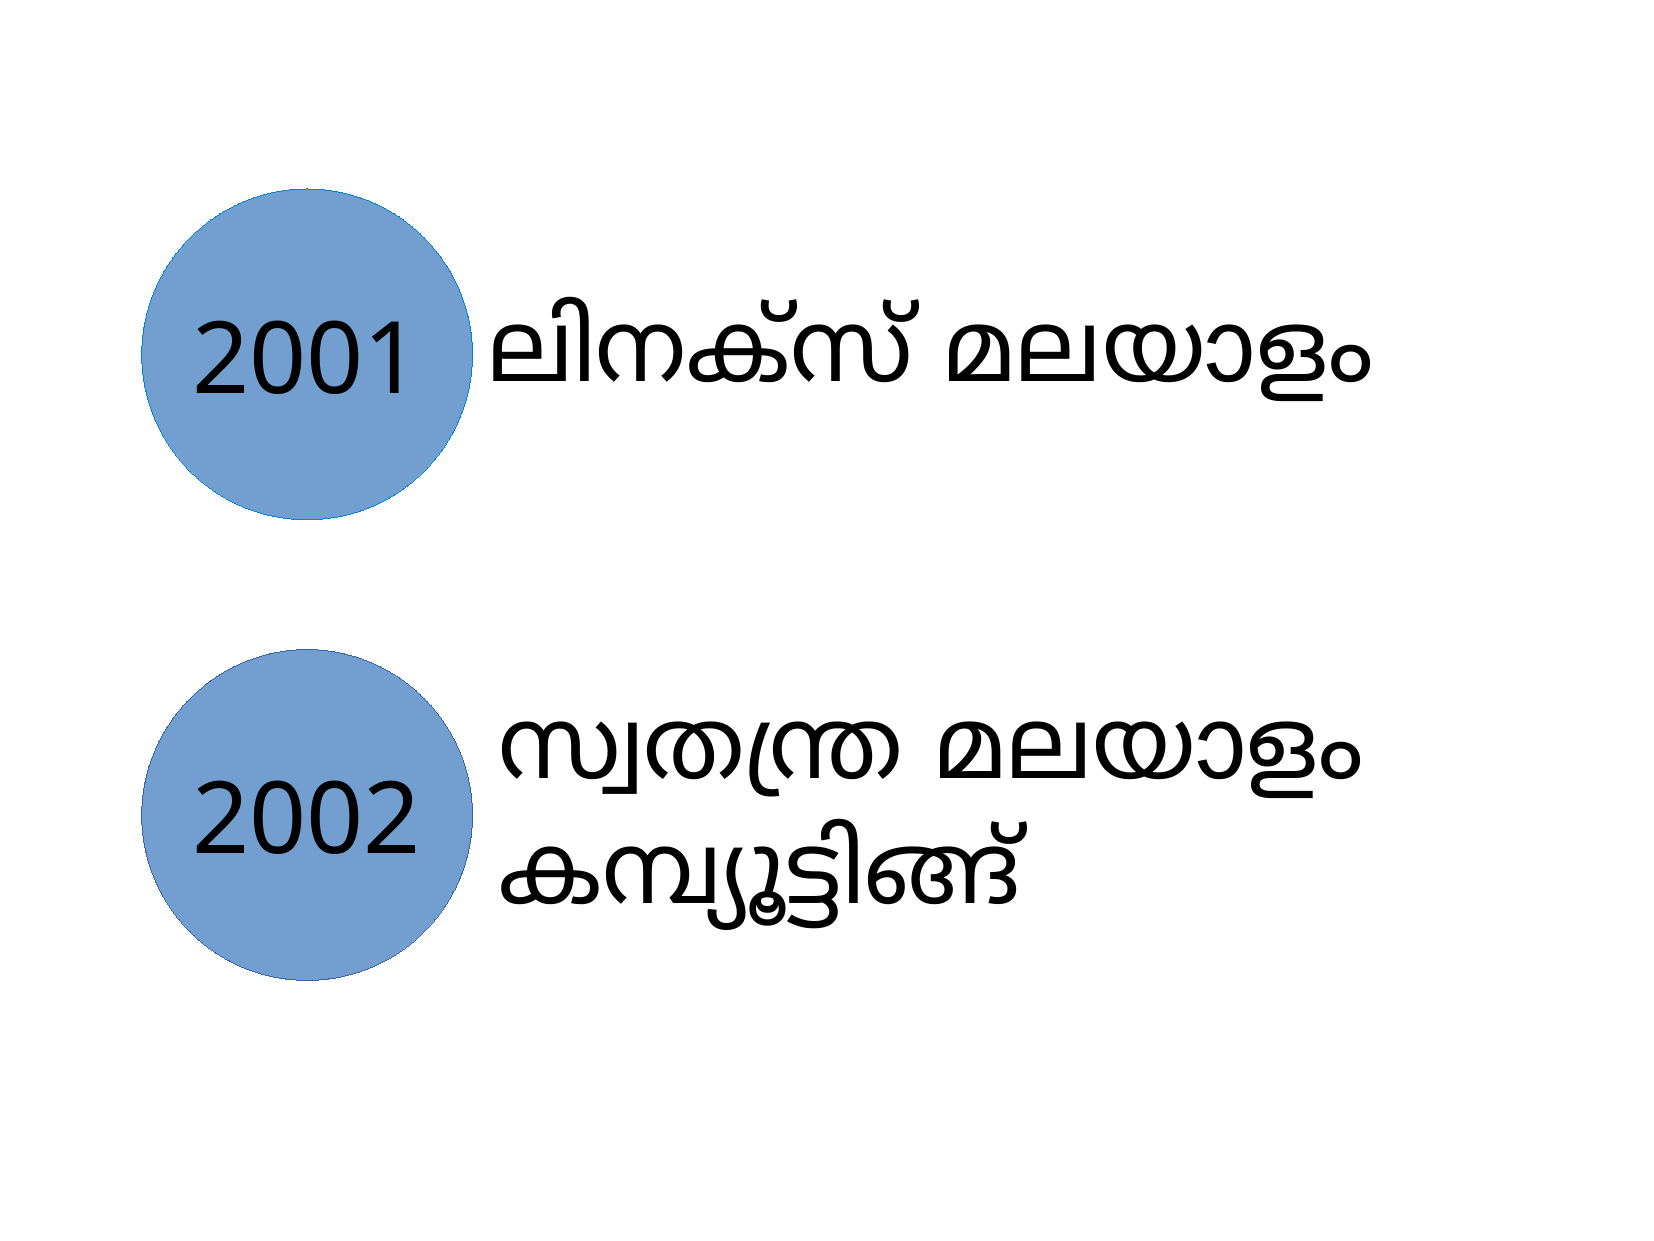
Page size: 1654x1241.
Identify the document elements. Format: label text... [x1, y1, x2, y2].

text_box 2002 [141, 649, 473, 981]
text_box ലിനക്സ് മലയാളം [472, 287, 1418, 426]
text_box സ്വതന്ത്ര മലയാളം കമ്പ്യൂട്ടിങ്ങ് [484, 685, 1430, 998]
text_box 2001 [141, 188, 472, 520]
